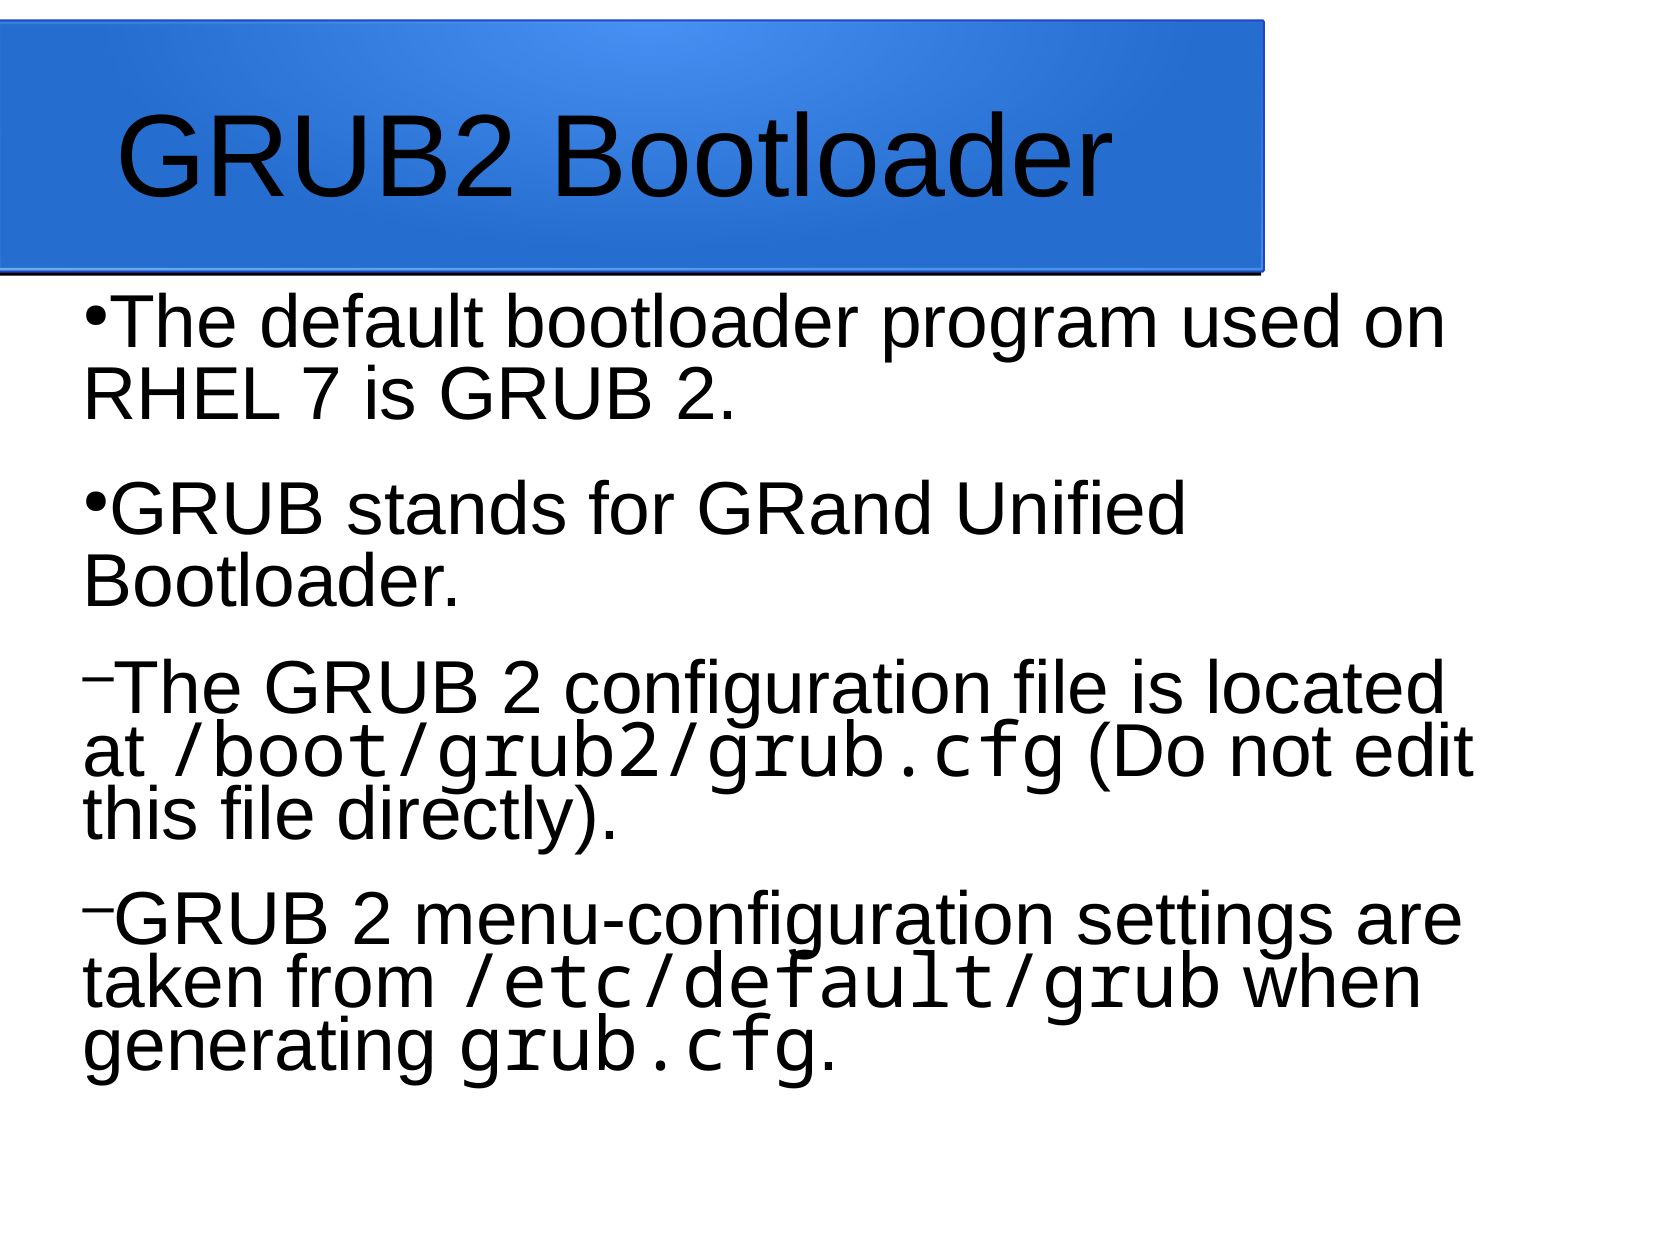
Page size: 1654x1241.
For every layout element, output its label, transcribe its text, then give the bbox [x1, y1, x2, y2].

title GRUB2 Bootloader [82, 47, 1235, 252]
list The default bootloader program used on RHEL 7 is GRUB 2. GRUB stands for GRand Unified Bootloader. The GRUB 2 configuration file is located at /boot/grub2/grub.cfg (Do not edit this file directly). GRUB 2 menu-configuration settings are taken from /etc/default/grub when generating grub.cfg. [82, 290, 1571, 1141]
